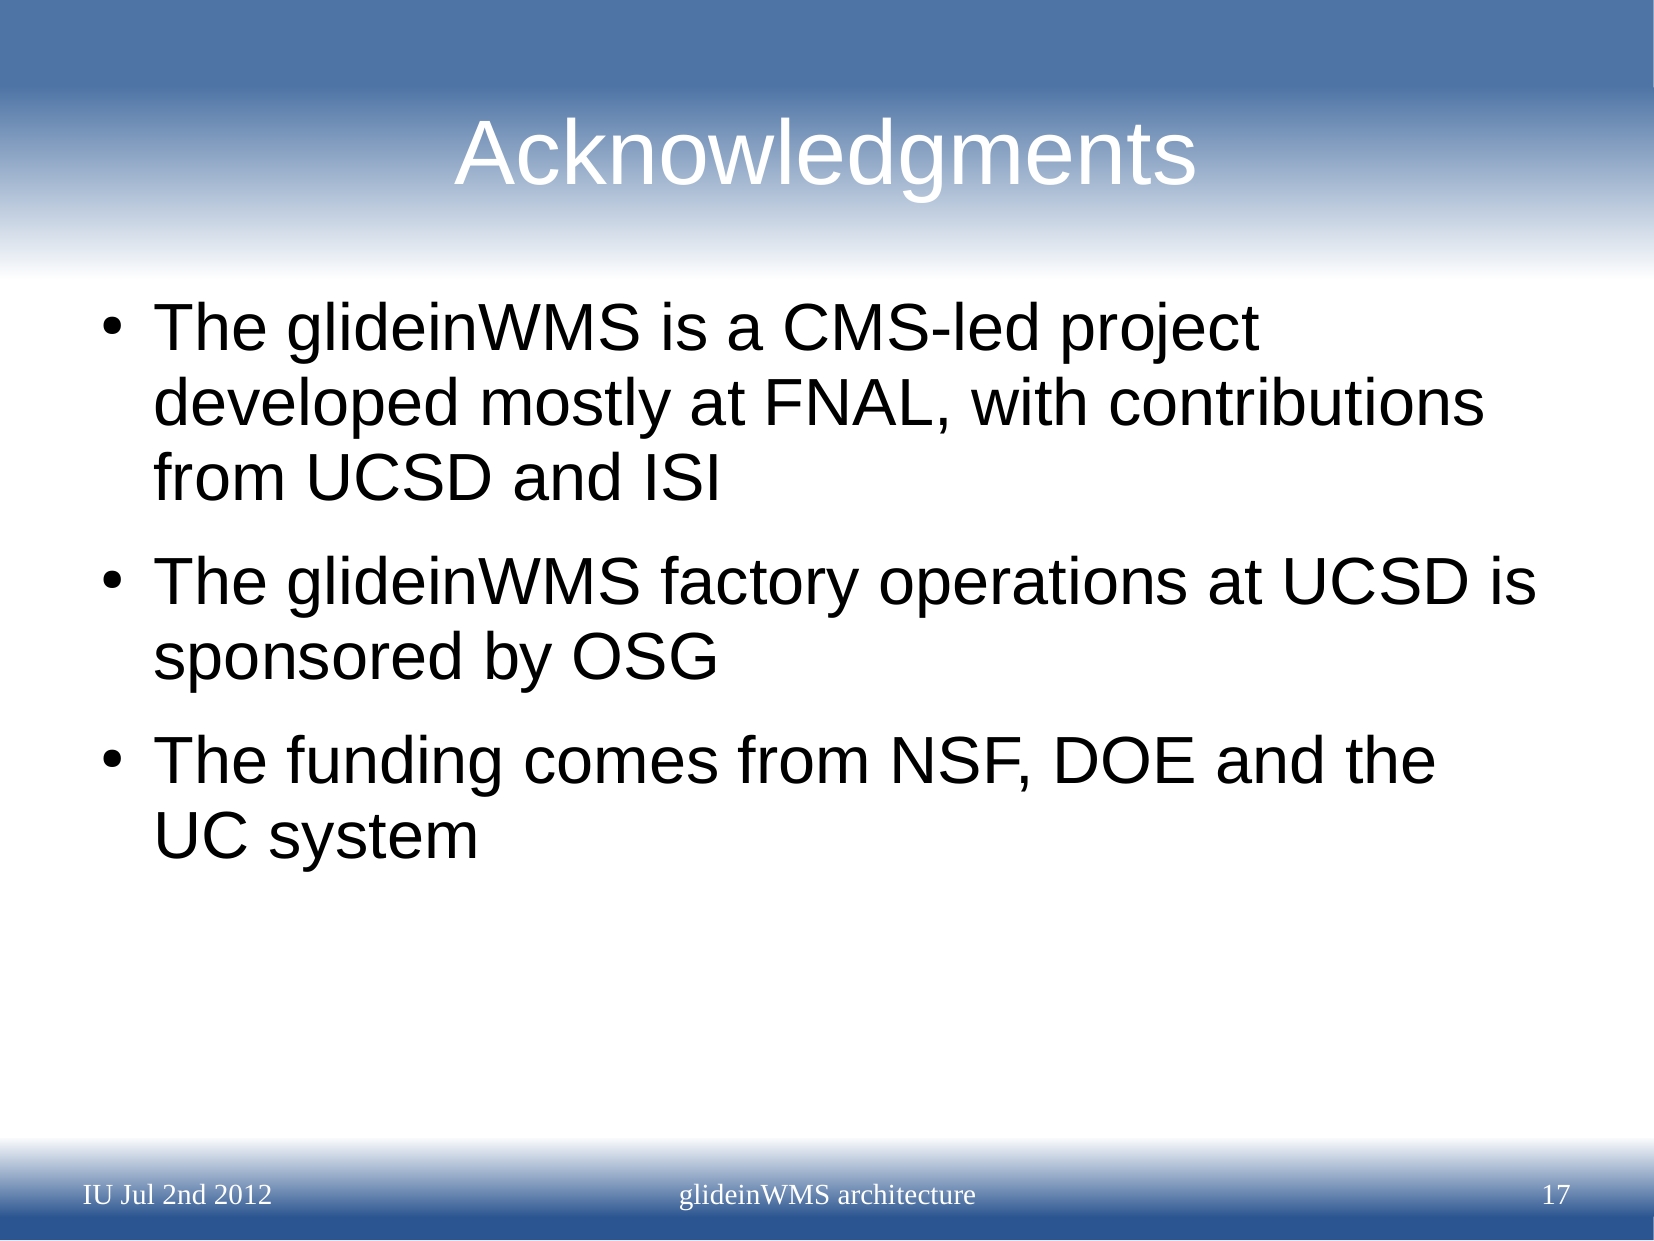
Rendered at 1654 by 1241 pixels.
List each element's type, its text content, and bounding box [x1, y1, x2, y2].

list The glideinWMS is a CMS-led project developed mostly at FNAL, with contributions from UCSD and ISI The glideinWMS factory operations at UCSD is sponsored by OSG The funding comes from NSF, DOE and the UC system [82, 290, 1571, 1109]
title Acknowledgments [82, 56, 1571, 250]
